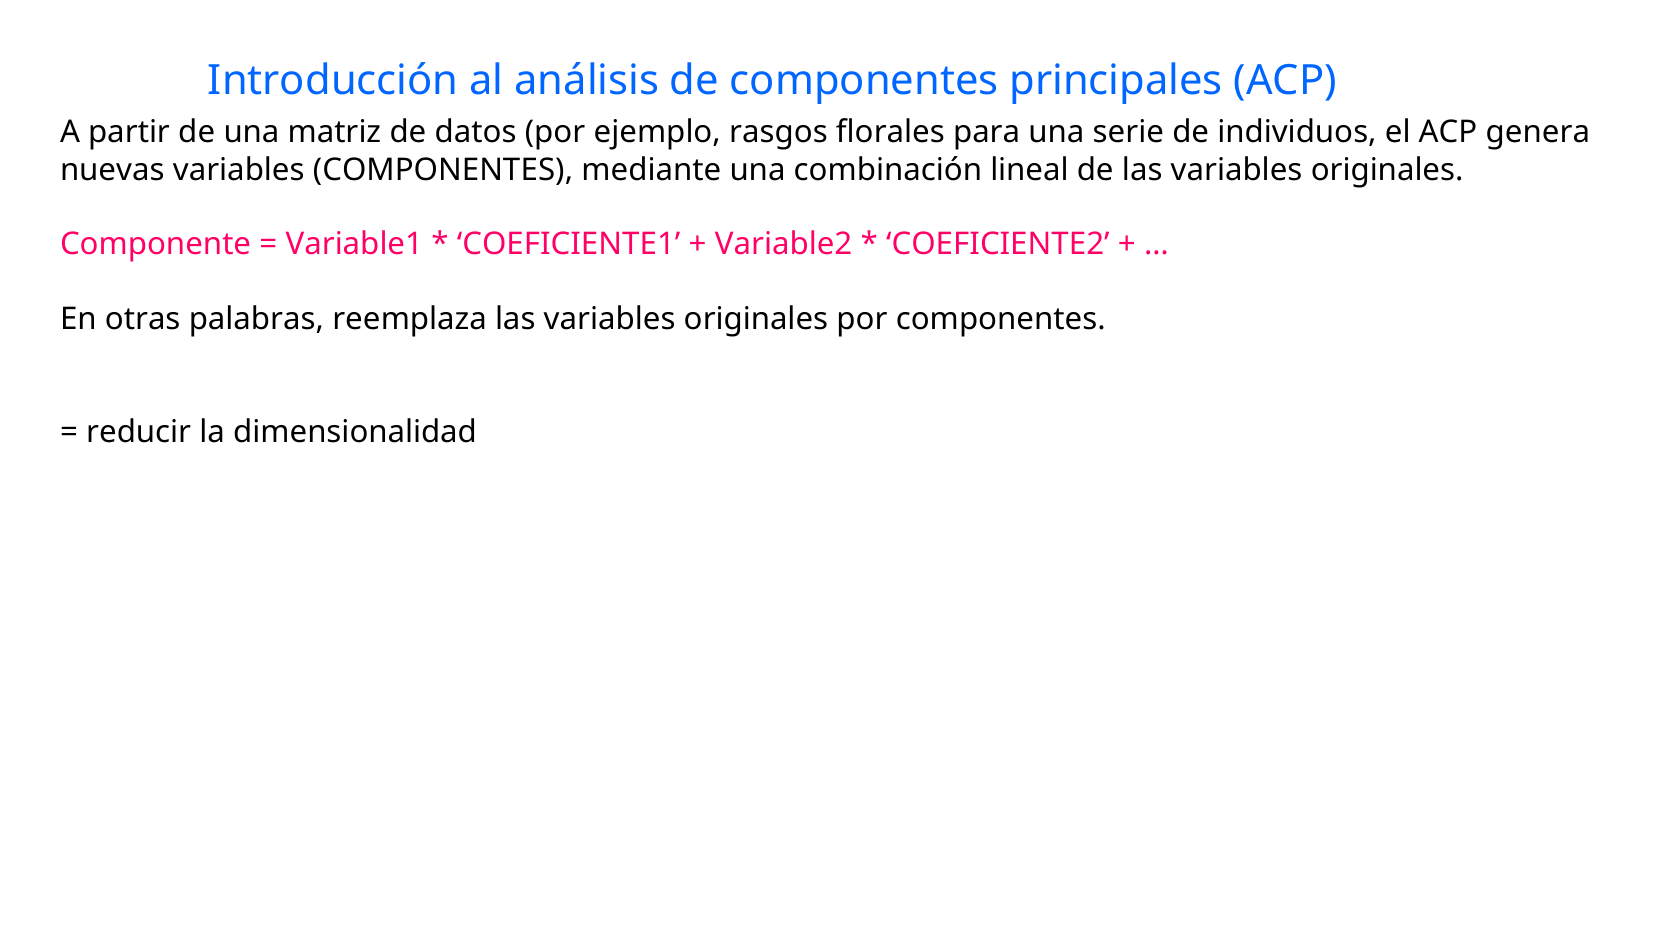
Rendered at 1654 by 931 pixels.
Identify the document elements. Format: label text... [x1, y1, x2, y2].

text_box A partir de una matriz de datos (por ejemplo, rasgos florales para una serie de individuos, el ACP genera nuevas variables (COMPONENTES), mediante una combinación lineal de las variables originales. Componente = Variable1 * ‘COEFICIENTE1’ + Variable2 * ‘COEFICIENTE2’ + … En otras palabras, reemplaza las variables originales por componentes. = reducir la dimensionalidad [45, 103, 1622, 457]
text_box Introducción al análisis de componentes principales (ACP) [193, 45, 1353, 103]
